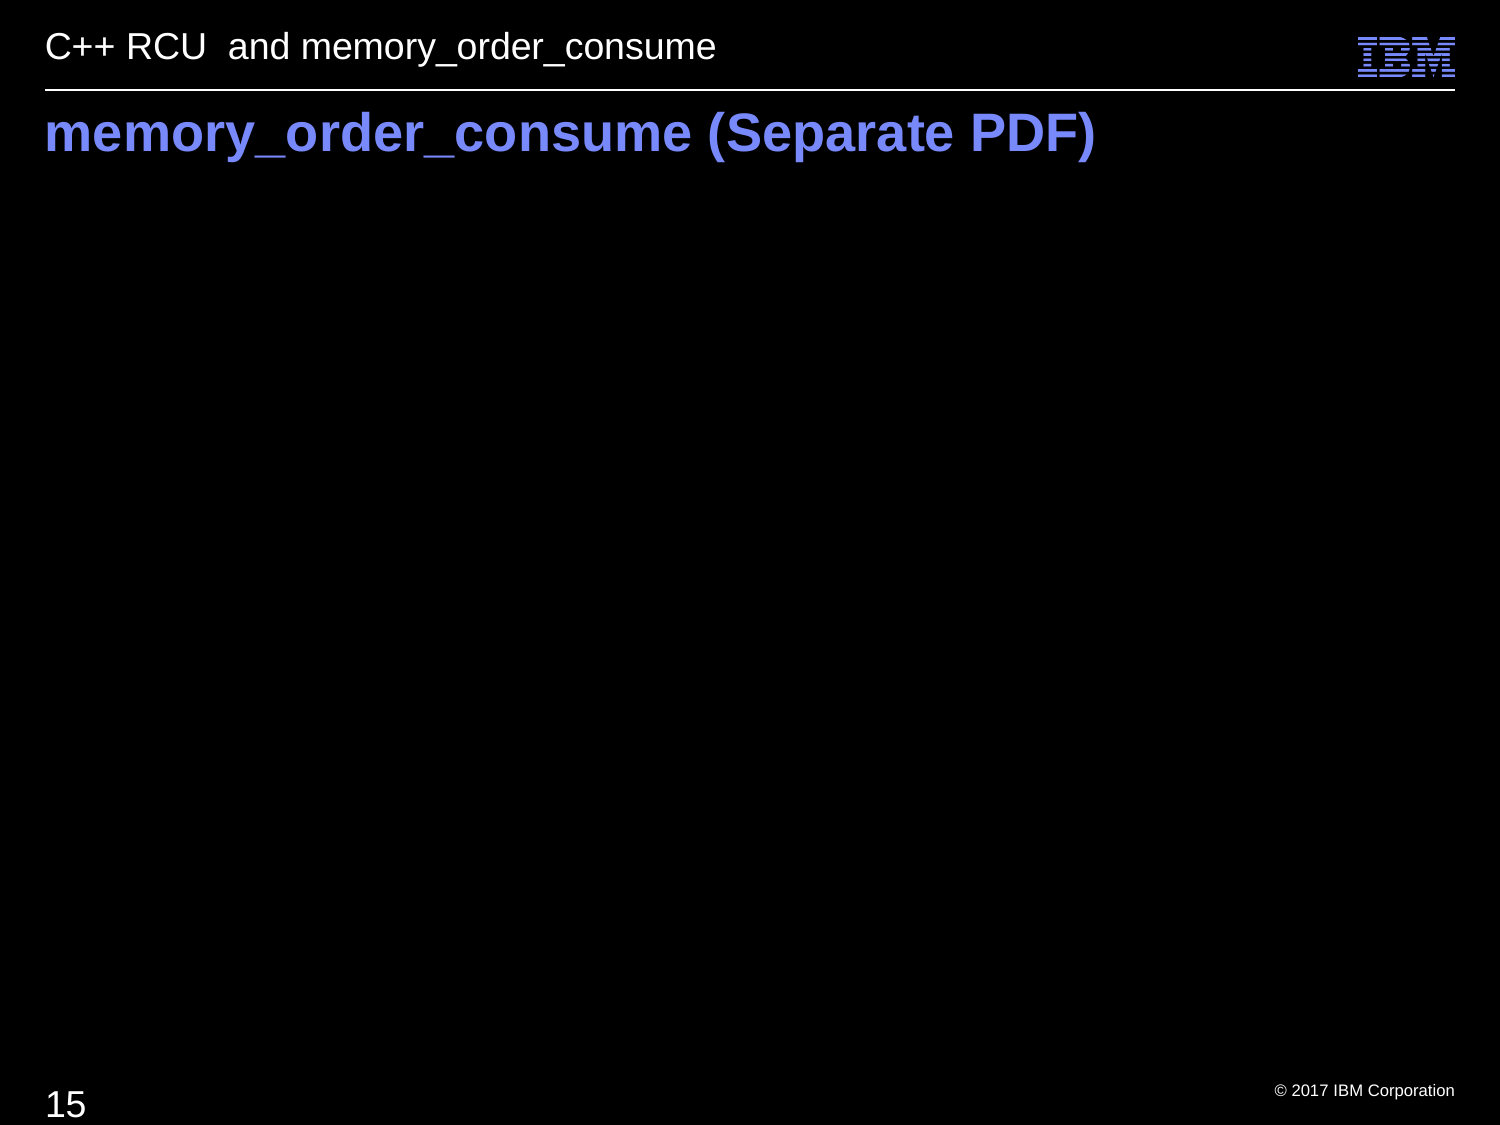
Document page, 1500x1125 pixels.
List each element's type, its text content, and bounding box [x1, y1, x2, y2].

picture [1358, 37, 1455, 77]
title memory_order_consume (Separate PDF) [29, 97, 1455, 203]
